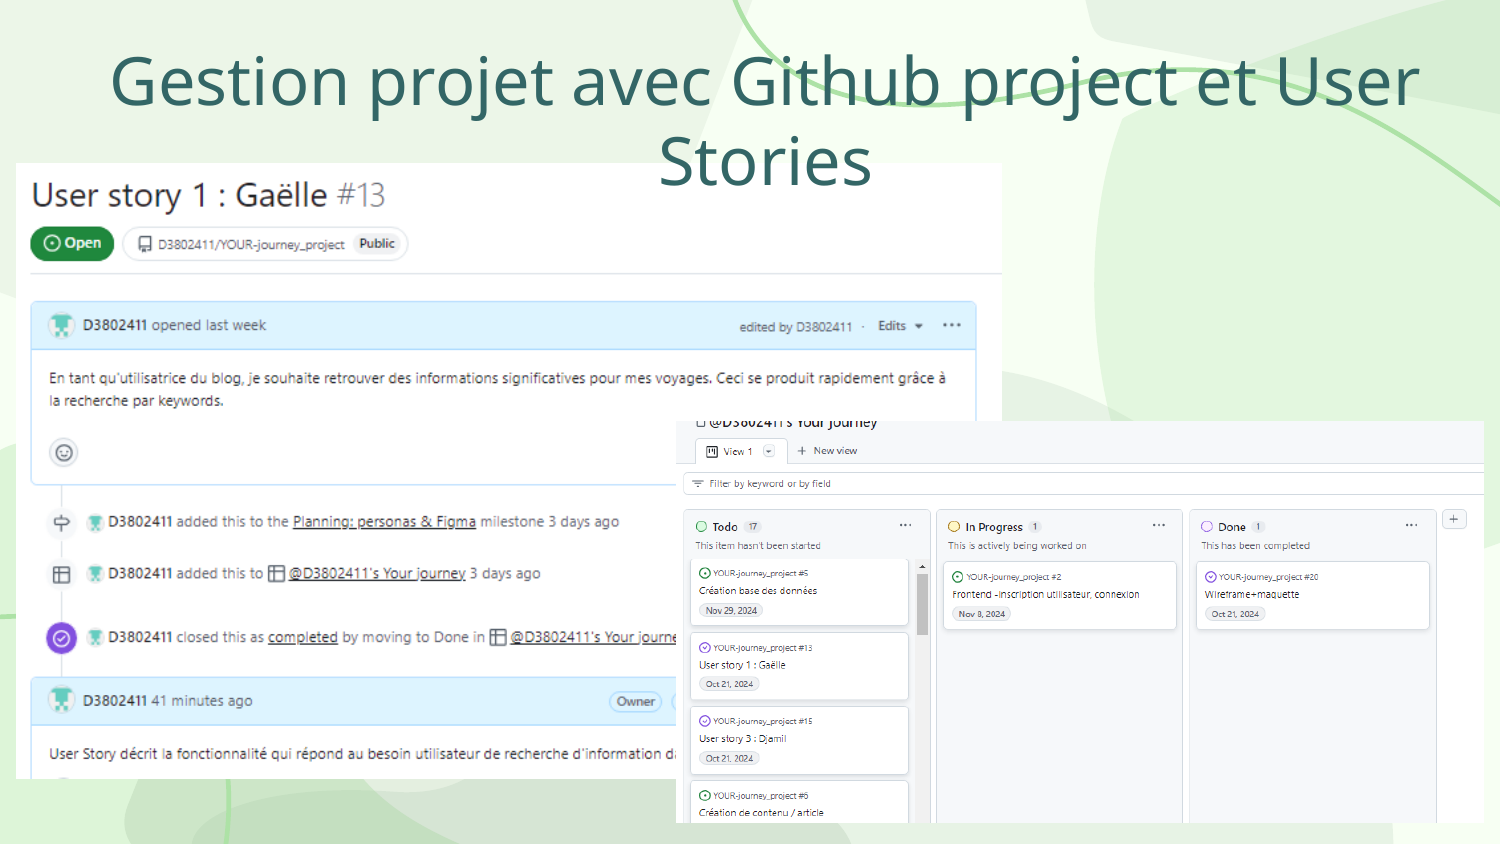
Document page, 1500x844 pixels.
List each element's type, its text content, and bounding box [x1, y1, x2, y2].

picture [16, 163, 1484, 823]
subtitle Gestion projet avec Github project et User Stories [82, 23, 1450, 177]
picture [731, 177, 746, 181]
